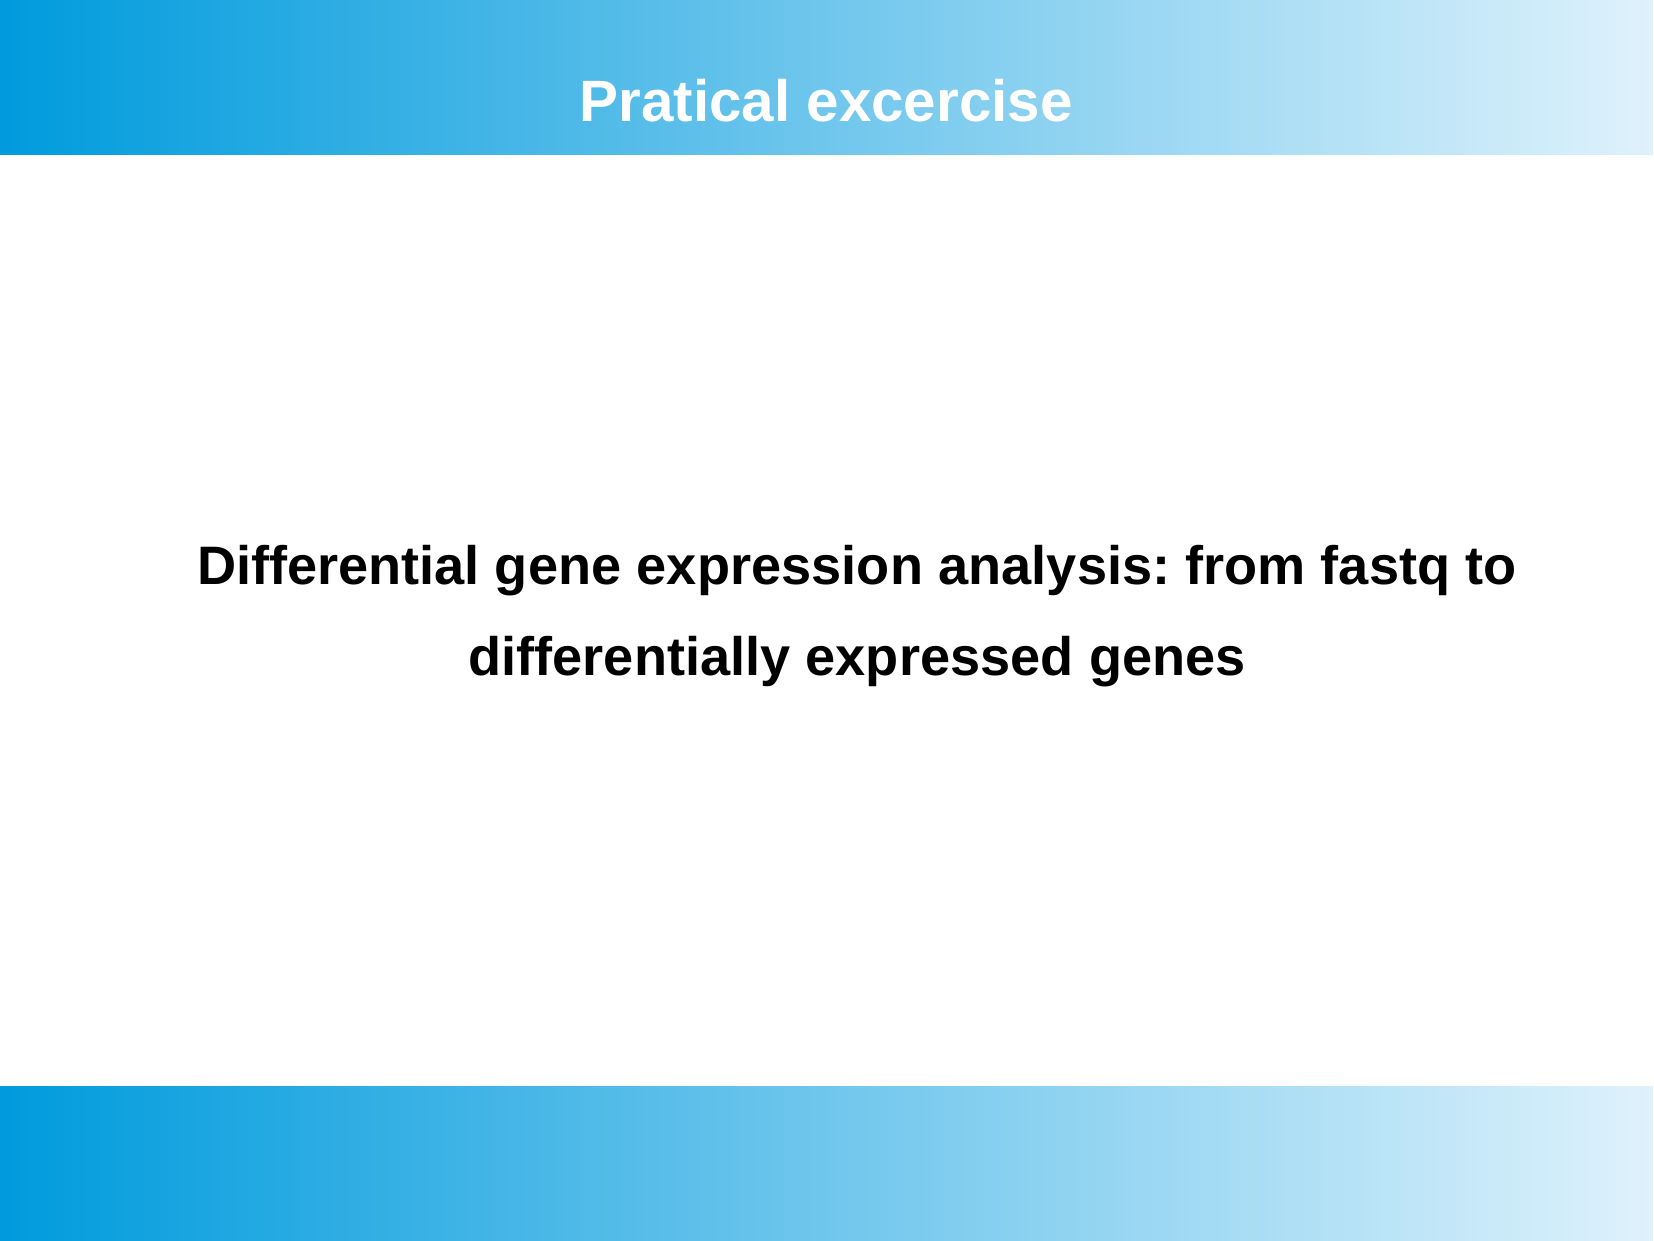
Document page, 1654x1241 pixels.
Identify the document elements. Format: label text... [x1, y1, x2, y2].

title Pratical excercise [82, 49, 1571, 155]
text_box Differential gene expression analysis: from fastq to differentially expressed genes [75, 497, 1606, 721]
